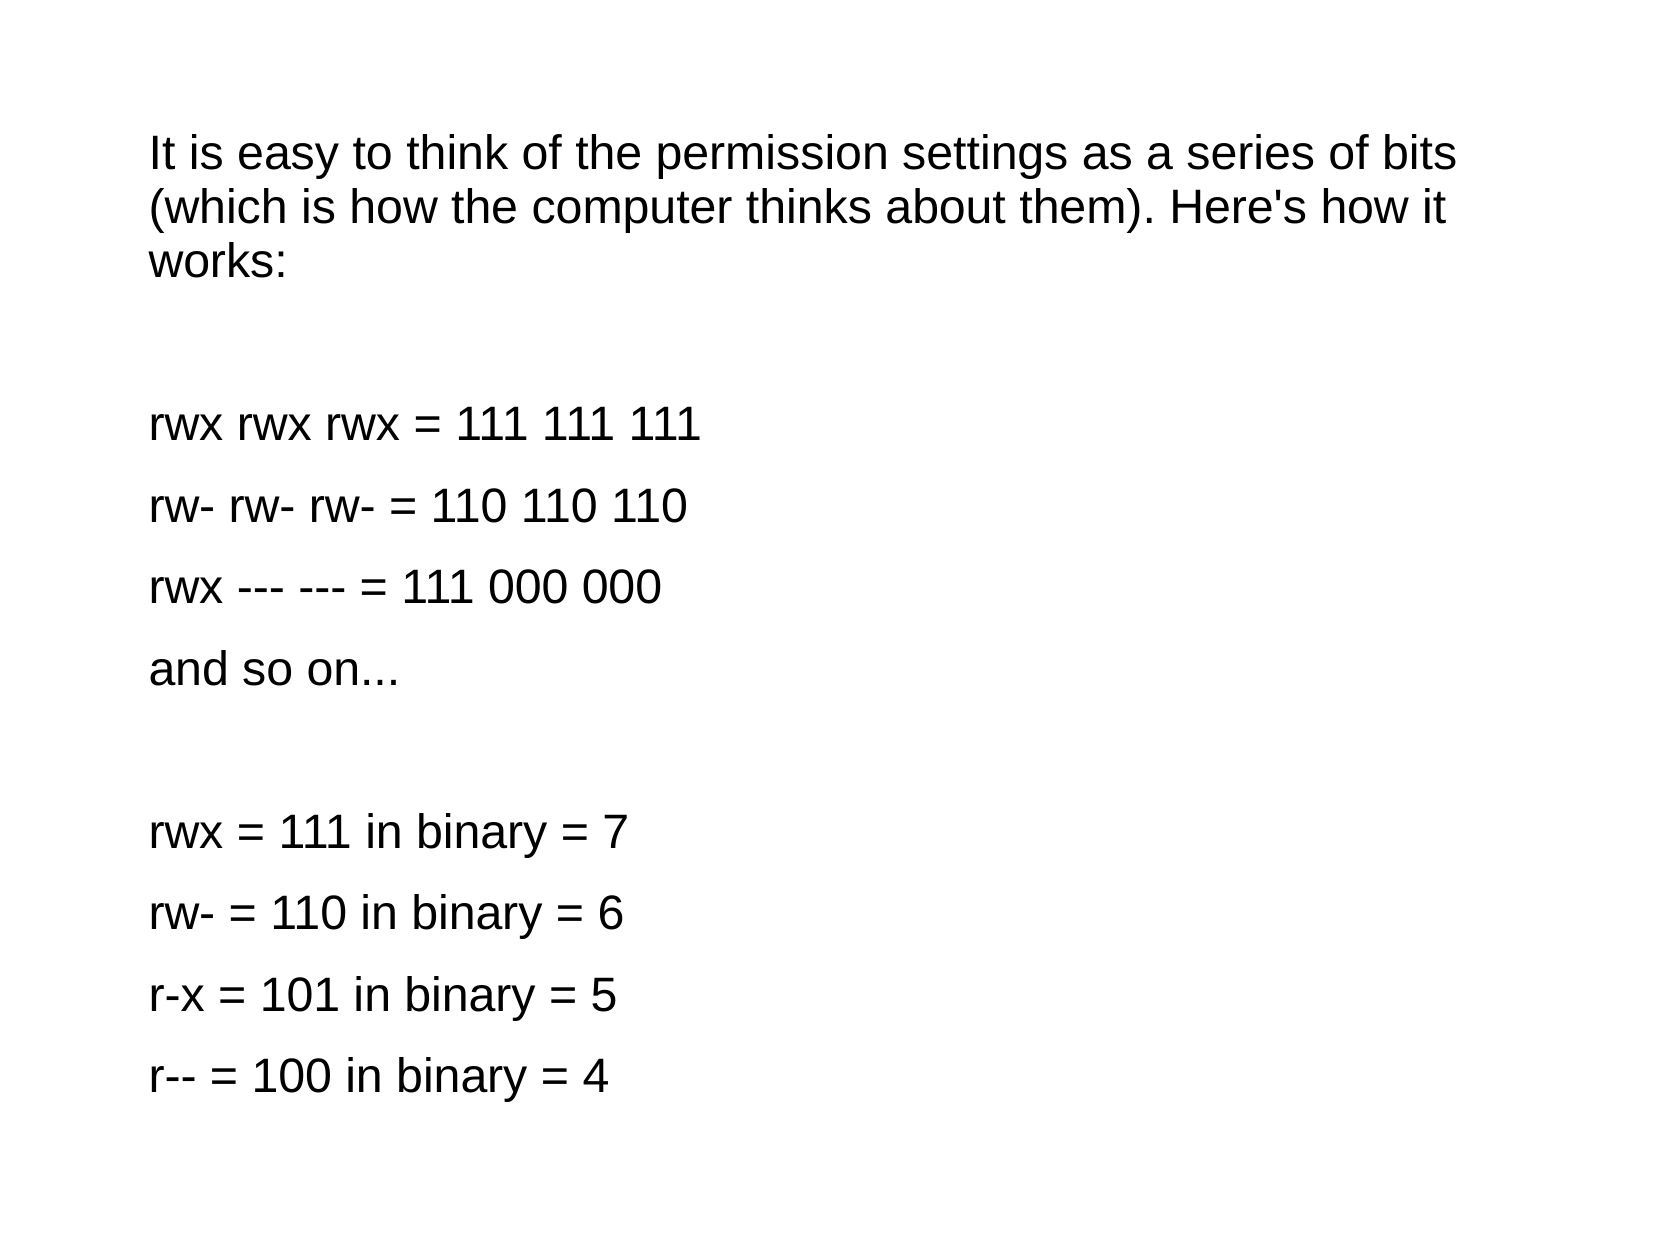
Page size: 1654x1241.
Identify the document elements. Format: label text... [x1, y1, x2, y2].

list It is easy to think of the permission settings as a series of bits (which is how the computer thinks about them). Here's how it works: rwx rwx rwx = 111 111 111 rw- rw- rw- = 110 110 110 rwx --- --- = 111 000 000 and so on... rwx = 111 in binary = 7 rw- = 110 in binary = 6 r-x = 101 in binary = 5 r-- = 100 in binary = 4 [82, 125, 1571, 1106]
